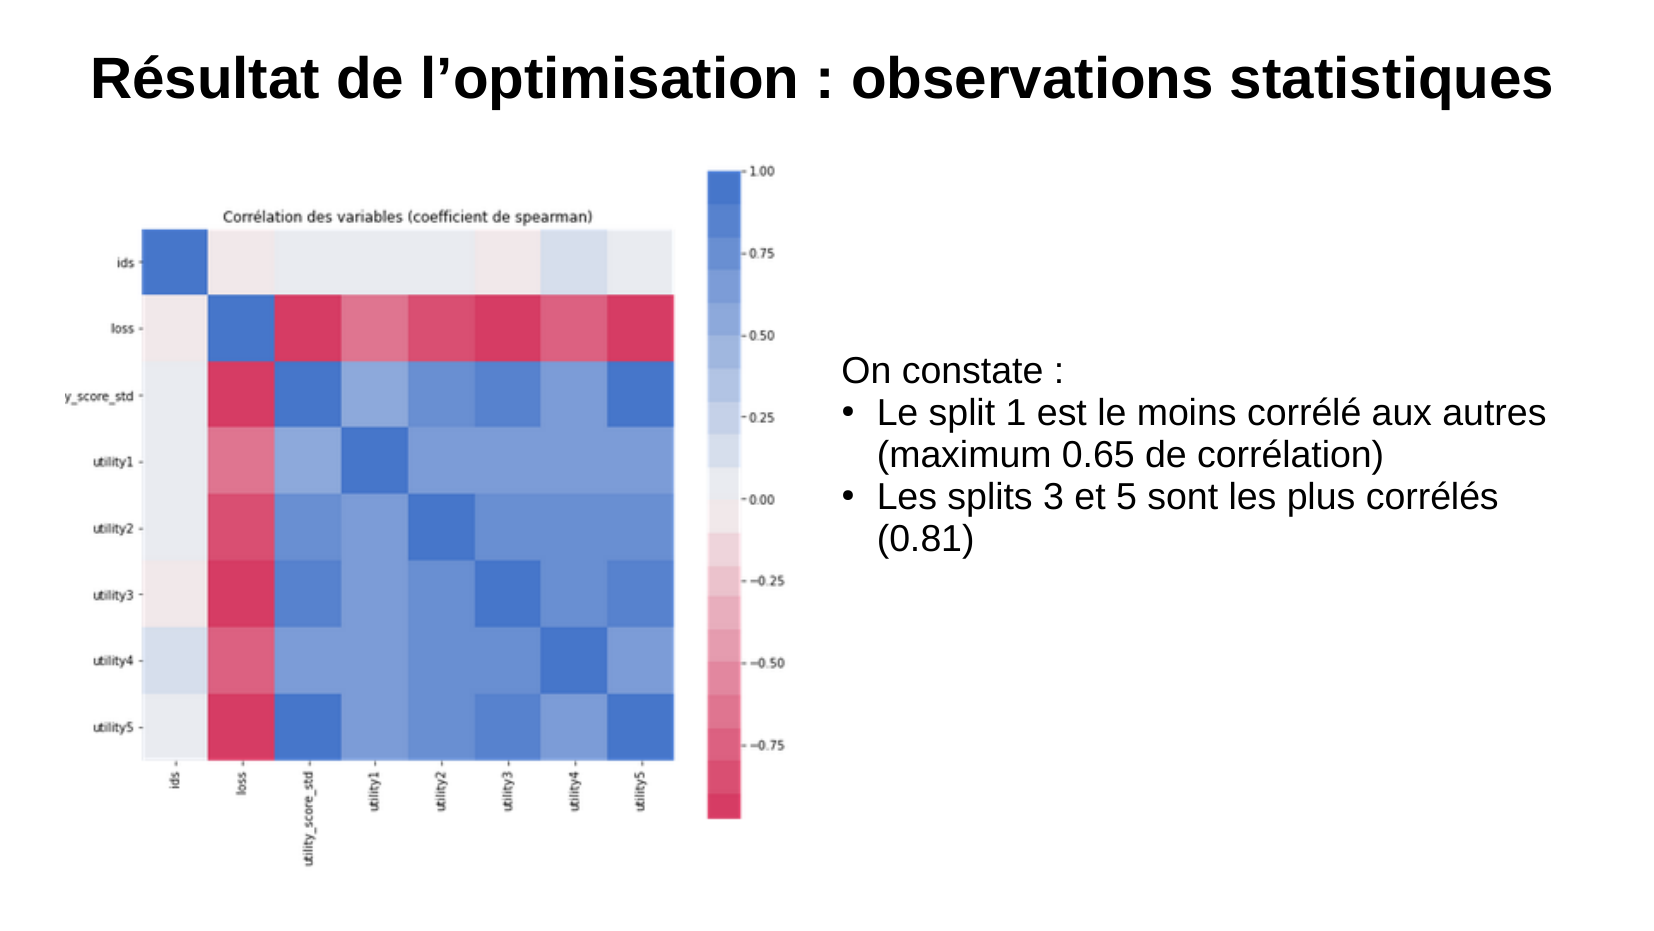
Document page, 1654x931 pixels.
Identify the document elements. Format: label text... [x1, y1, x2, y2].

picture [65, 153, 792, 875]
text_box On constate : Le split 1 est le moins corrélé aux autres (maximum 0.65 de corrélation) Les splits 3 et 5 sont les plus corrélés (0.81) [826, 342, 1619, 590]
text_box Résultat de l’optimisation : observations statistiques [75, 38, 1571, 119]
